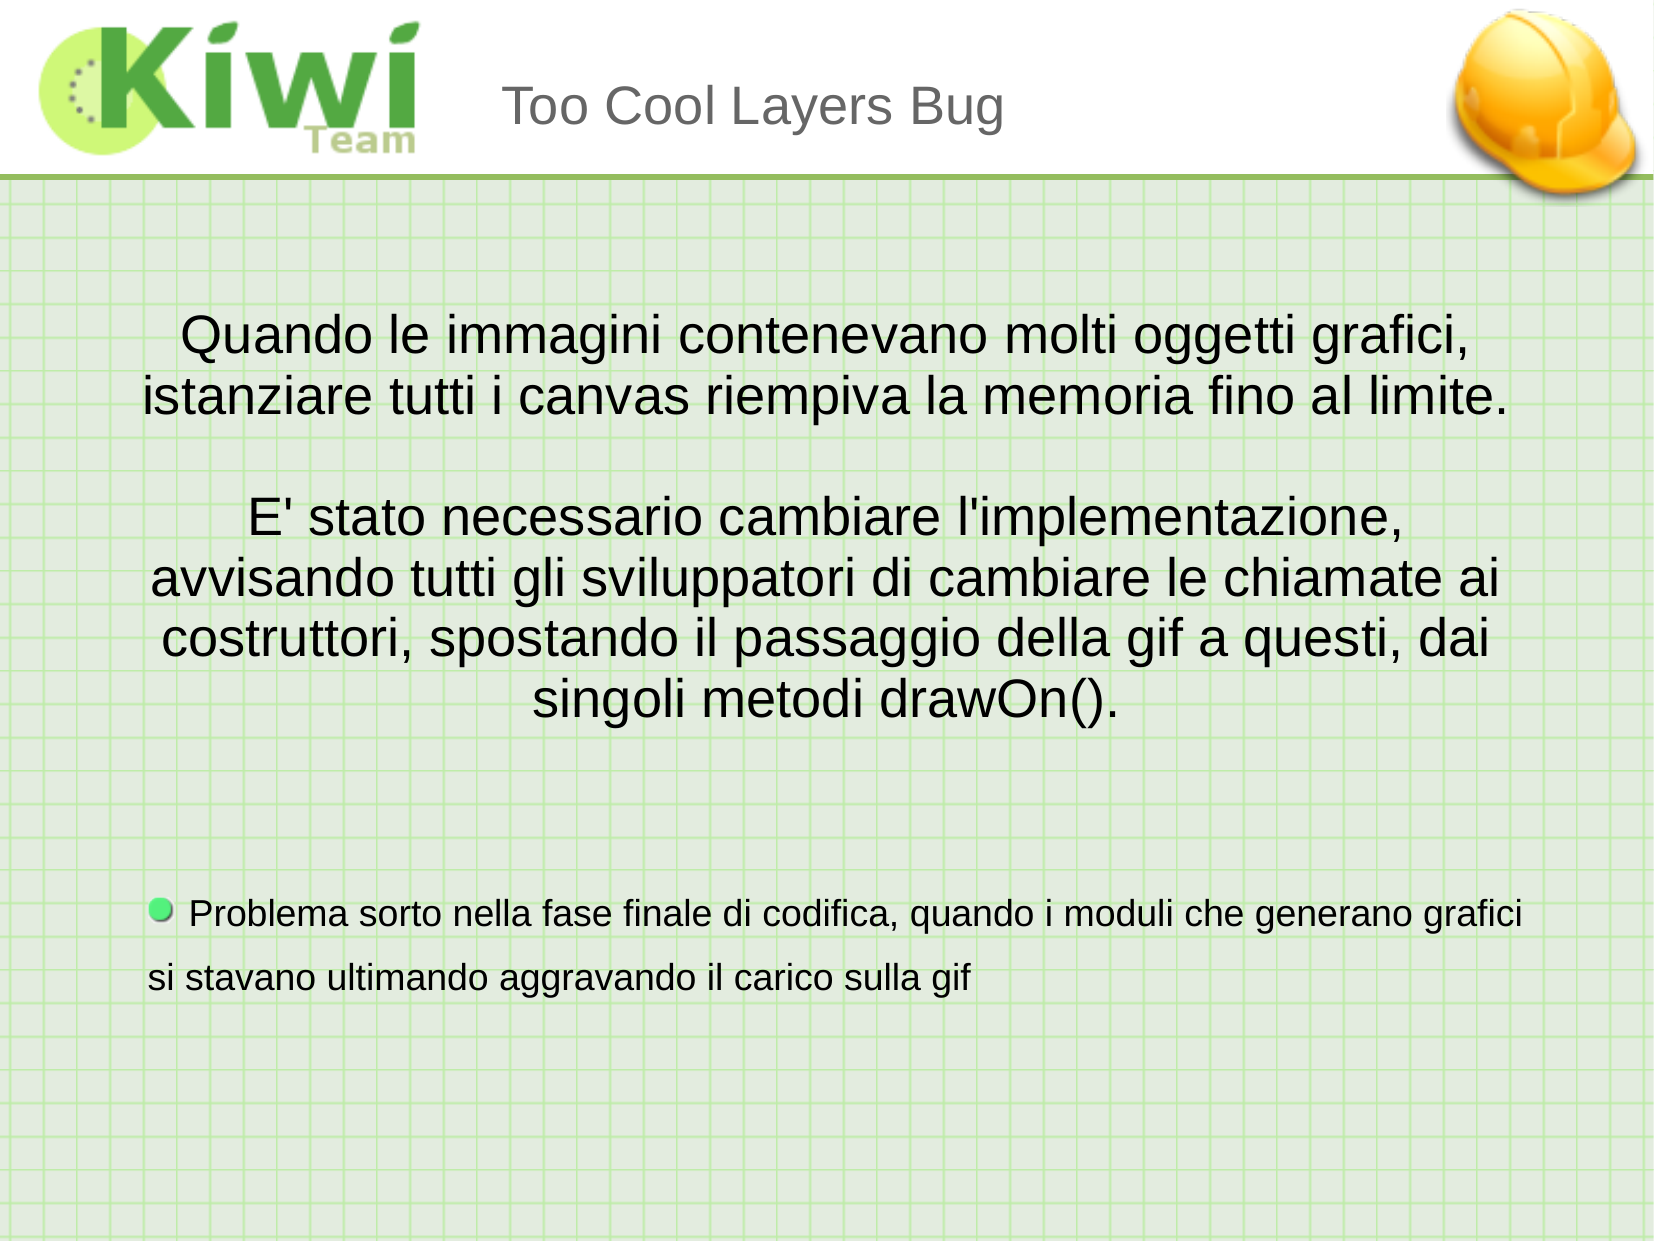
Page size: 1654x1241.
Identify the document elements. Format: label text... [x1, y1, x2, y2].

text_box [0, 0, 1446, 174]
title Too Cool Layers Bug [501, 64, 1329, 148]
picture [29, 7, 438, 166]
text_box Quando le immagini contenevano molti oggetti grafici, istanziare tutti i canvas riempiva la memoria fino al limite. E' stato necessario cambiare l'implementazione, avvisando tutti gli sviluppatori di cambiare le chiamate ai costruttori, spostando il passaggio della gif a questi, dai singoli metodi drawOn(). [118, 265, 1536, 768]
picture [0, 0, 1654, 1241]
text_box Problema sorto nella fase finale di codifica, quando i moduli che generano grafici si stavano ultimando aggravando il carico sulla gif [147, 871, 1536, 986]
